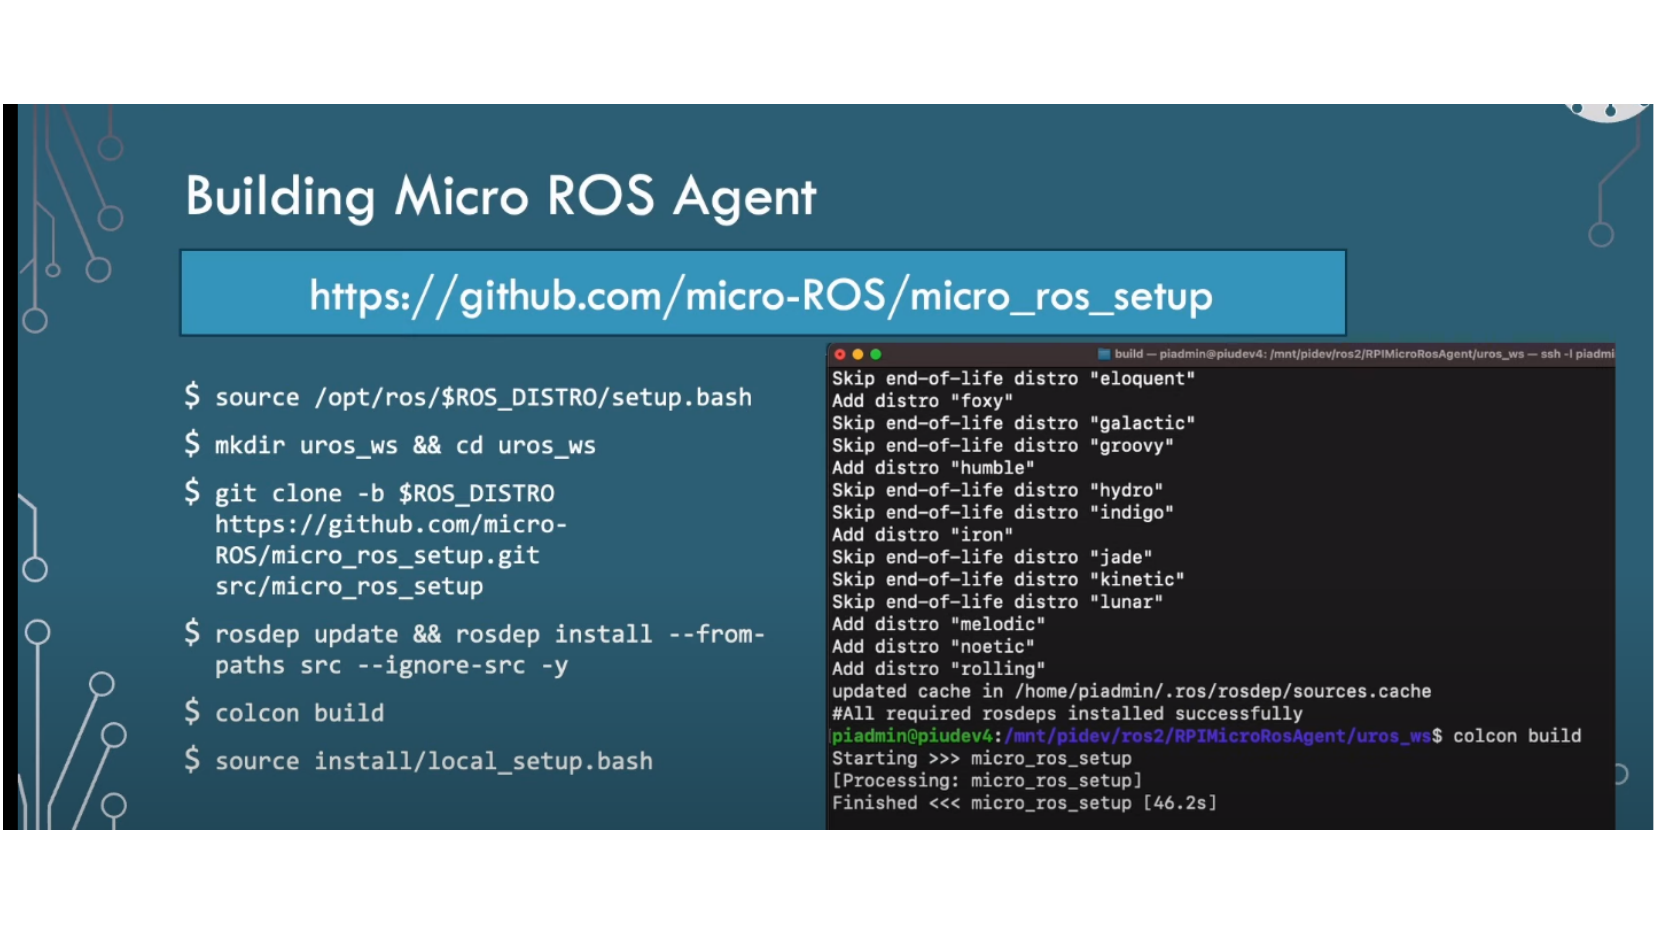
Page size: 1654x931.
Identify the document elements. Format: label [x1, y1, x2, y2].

picture [3, 104, 1654, 830]
